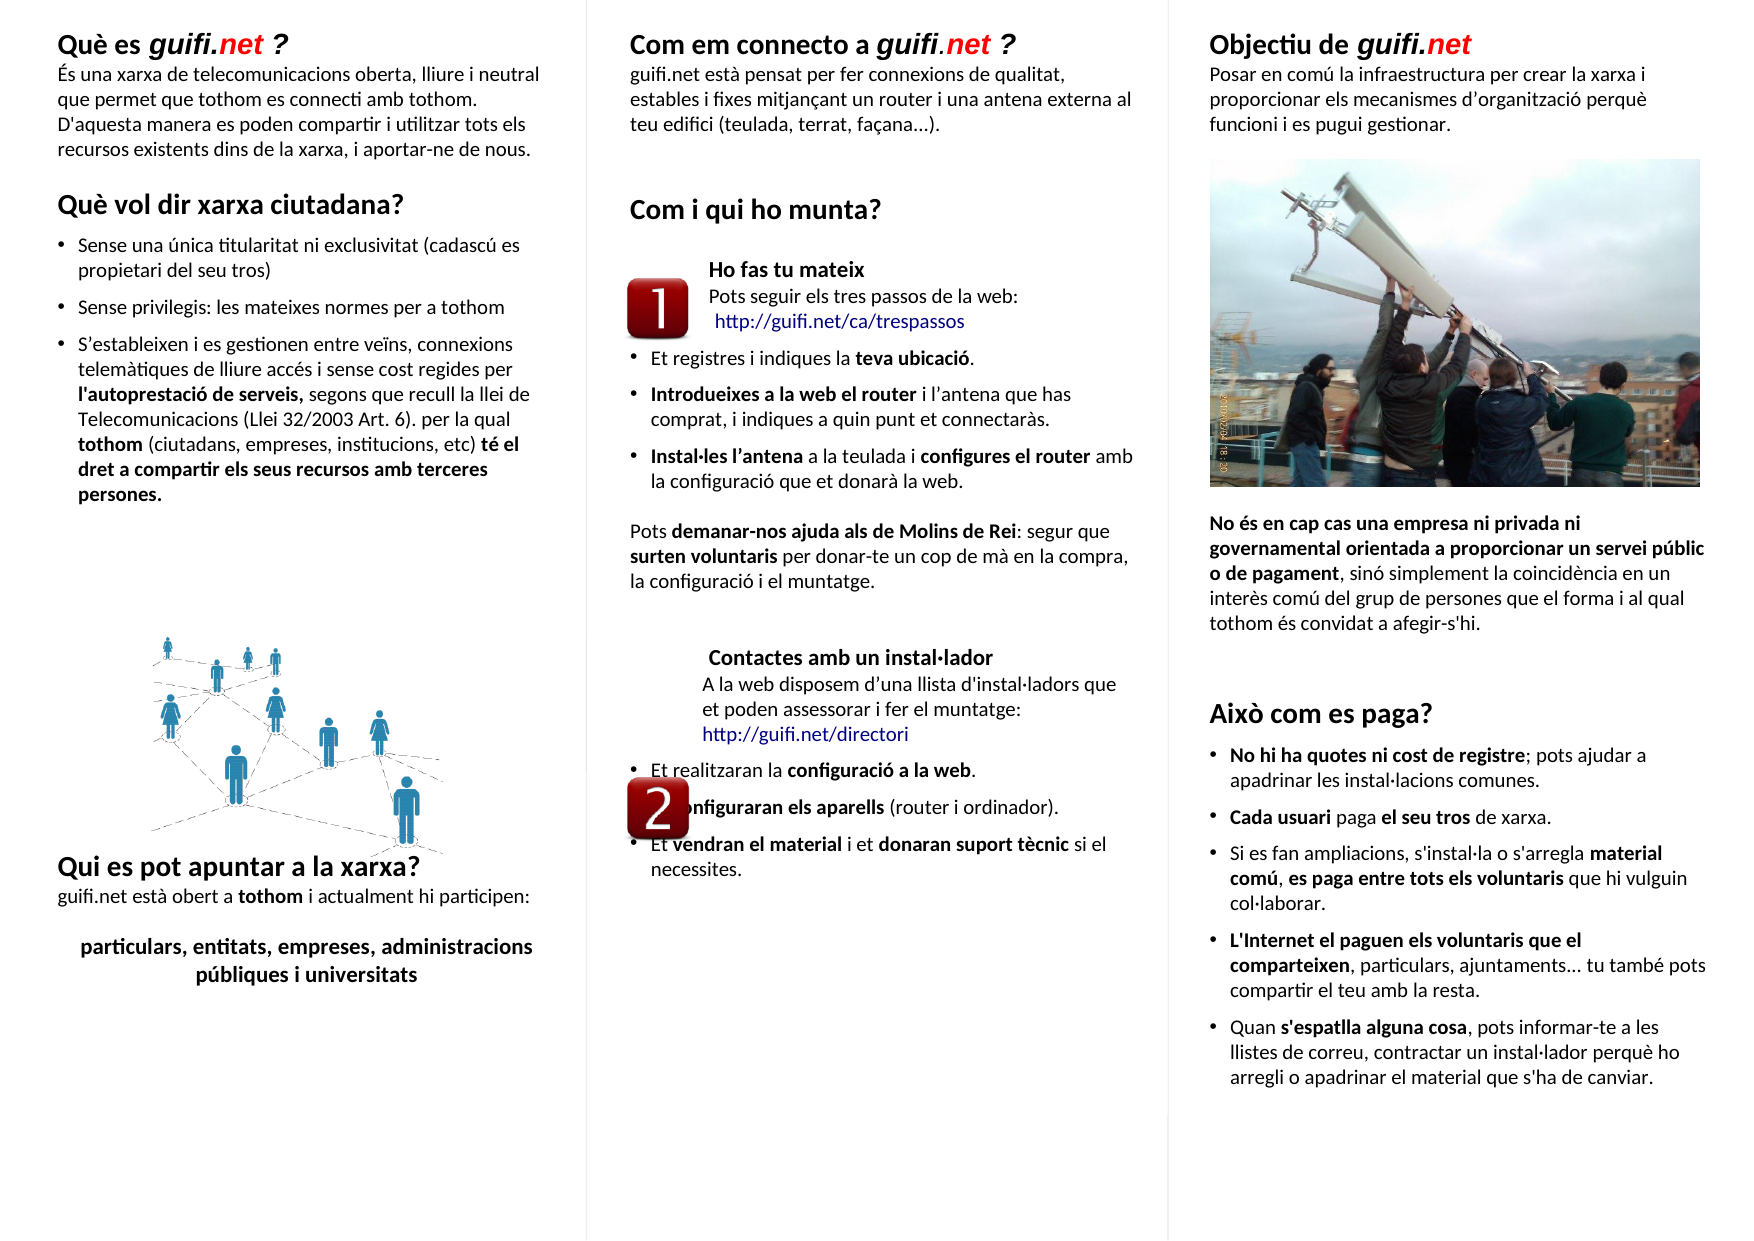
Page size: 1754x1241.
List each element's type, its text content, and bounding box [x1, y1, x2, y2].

picture [613, 265, 702, 354]
text_box Objectiu de guifi.net Posar en comú la infraestructura per crear la xarxa i proporcionar els mecanismes d’organització perquè funcioni i es pugui gestionar. No és en cap cas una empresa ni privada ni governamental orientada a proporcionar un servei públic o de pagament, sinó simplement la coincidència en un interès comú del grup de persones que el forma i al qual tothom és convidat a afegir-s'hi. Això com es paga? No hi ha quotes ni cost de registre; pots ajudar a apadrinar les instal·lacions comunes. Cada usuari paga el seu tros de xarxa. Si es fan ampliacions, s'instal·la o s'arregla material comú, es paga entre tots els voluntaris que hi vulguin col·laborar. L'Internet el paguen els voluntaris que el comparteixen, particulars, ajuntaments... tu també pots compartir el teu amb la resta. Quan s'espatlla alguna cosa, pots informar-te a les llistes de correu, contractar un instal·lador perquè ho arregli o apadrinar el material que s'ha de canviar. [1193, 17, 1725, 1097]
picture [151, 637, 443, 857]
picture [613, 764, 703, 855]
text_box Què es guifi.net ? És una xarxa de telecomunicacions oberta, lliure i neutral que permet que tothom es connecti amb tothom. D'aquesta manera es poden compartir i utilitzar tots els recursos existents dins de la xarxa, i aportar-ne de nous. Què vol dir xarxa ciutadana? Sense una única titularitat ni exclusivitat (cadascú es propietari del seu tros) Sense privilegis: les mateixes normes per a tothom S’estableixen i es gestionen entre veïns, connexions telemàtiques de lliure accés i sense cost regides per l'autoprestació de serveis, segons que recull la llei de Telecomunicacions (Llei 32/2003 Art. 6). per la qual tothom (ciutadans, empreses, institucions, etc) té el dret a compartir els seus recursos amb terceres persones. Qui es pot apuntar a la xarxa? guifi.net està obert a tothom i actualment hi participen: particulars, entitats, empreses, administracions públiques i universitats [41, 17, 573, 1066]
text_box Com em connecto a guifi.net ? guifi.net està pensat per fer connexions de qualitat, estables i fixes mitjançant un router i una antena externa al teu edifici (teulada, terrat, façana...). Com i qui ho munta? Ho fas tu mateix Pots seguir els tres passos de la web: http://guifi.net/ca/trespassos Et registres i indiques la teva ubicació. Introdueixes a la web el router i l’antena que has comprat, i indiques a quin punt et connectaràs. Instal·les l’antena a la teulada i configures el router amb la configuració que et donarà la web. Pots demanar-nos ajuda als de Molins de Rei: segur que surten voluntaris per donar-te un cop de mà en la compra, la configuració i el muntatge. Contactes amb un instal·lador A la web disposem d’una llista d'instal·ladors que et poden assessorar i fer el muntatge: http://guifi.net/directori Et realitzaran la configuració a la web. Et configuraran els aparells (router i ordinador). Et vendran el material i et donaran suport tècnic si el necessites. [613, 17, 1152, 947]
picture [1210, 159, 1700, 487]
